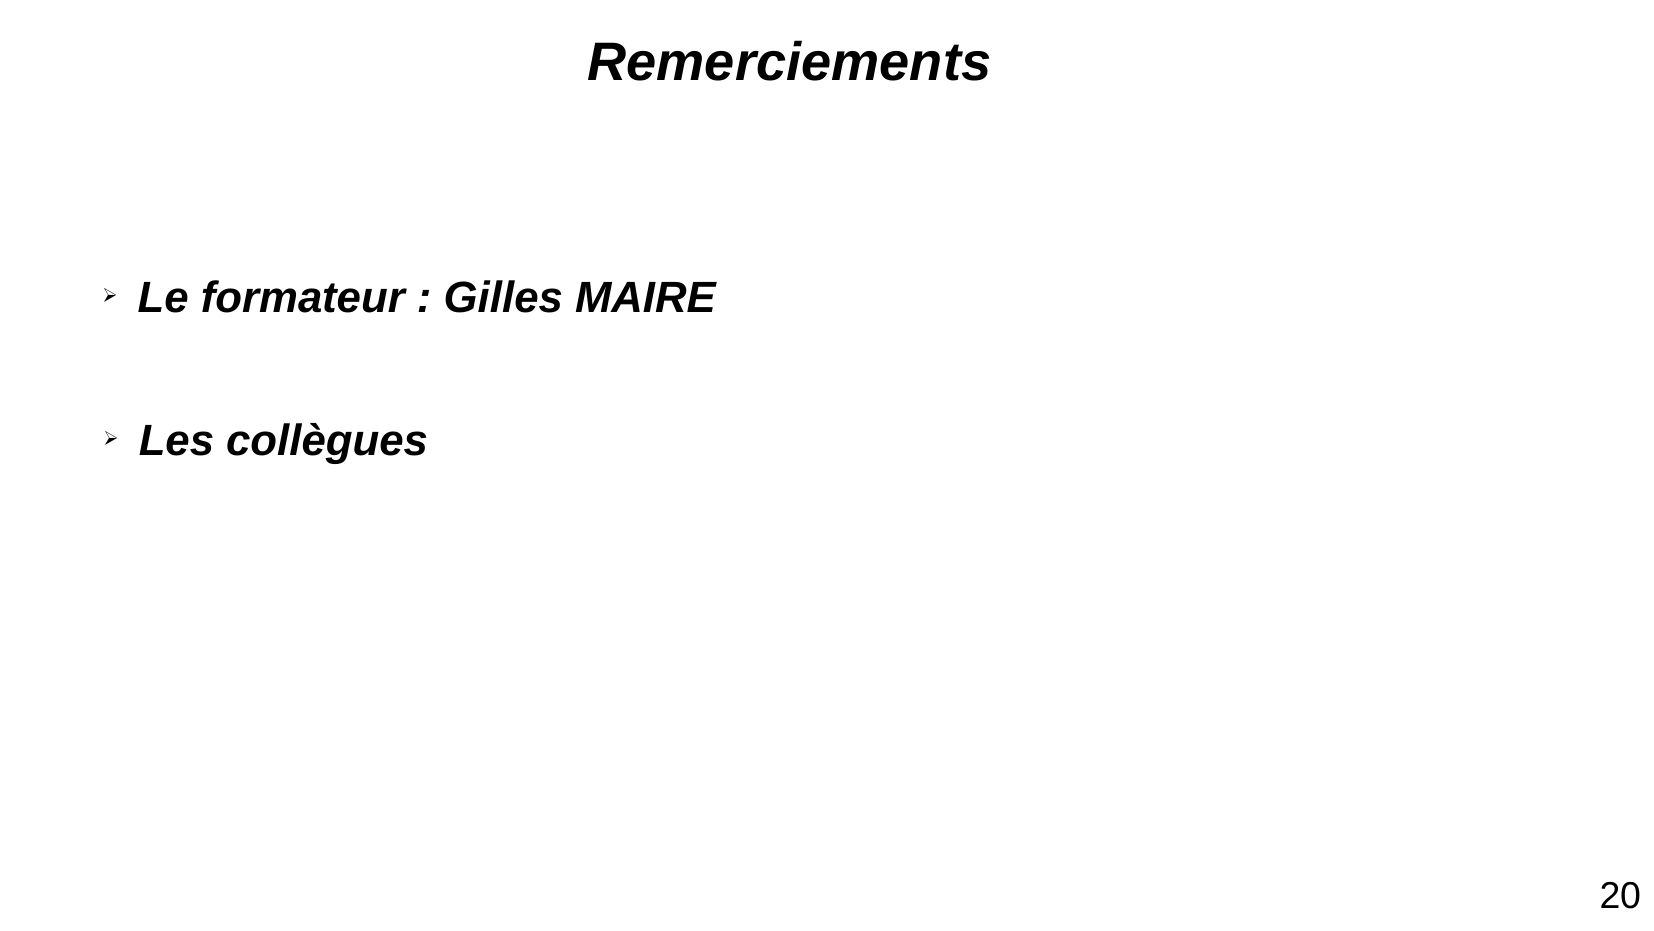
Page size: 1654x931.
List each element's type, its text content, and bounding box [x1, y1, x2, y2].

text_box Les collègues [88, 408, 443, 473]
text_box <numéro> [1584, 867, 1654, 931]
text_box Le formateur : Gilles MAIRE [87, 265, 732, 330]
text_box Remerciements [537, 23, 1008, 99]
